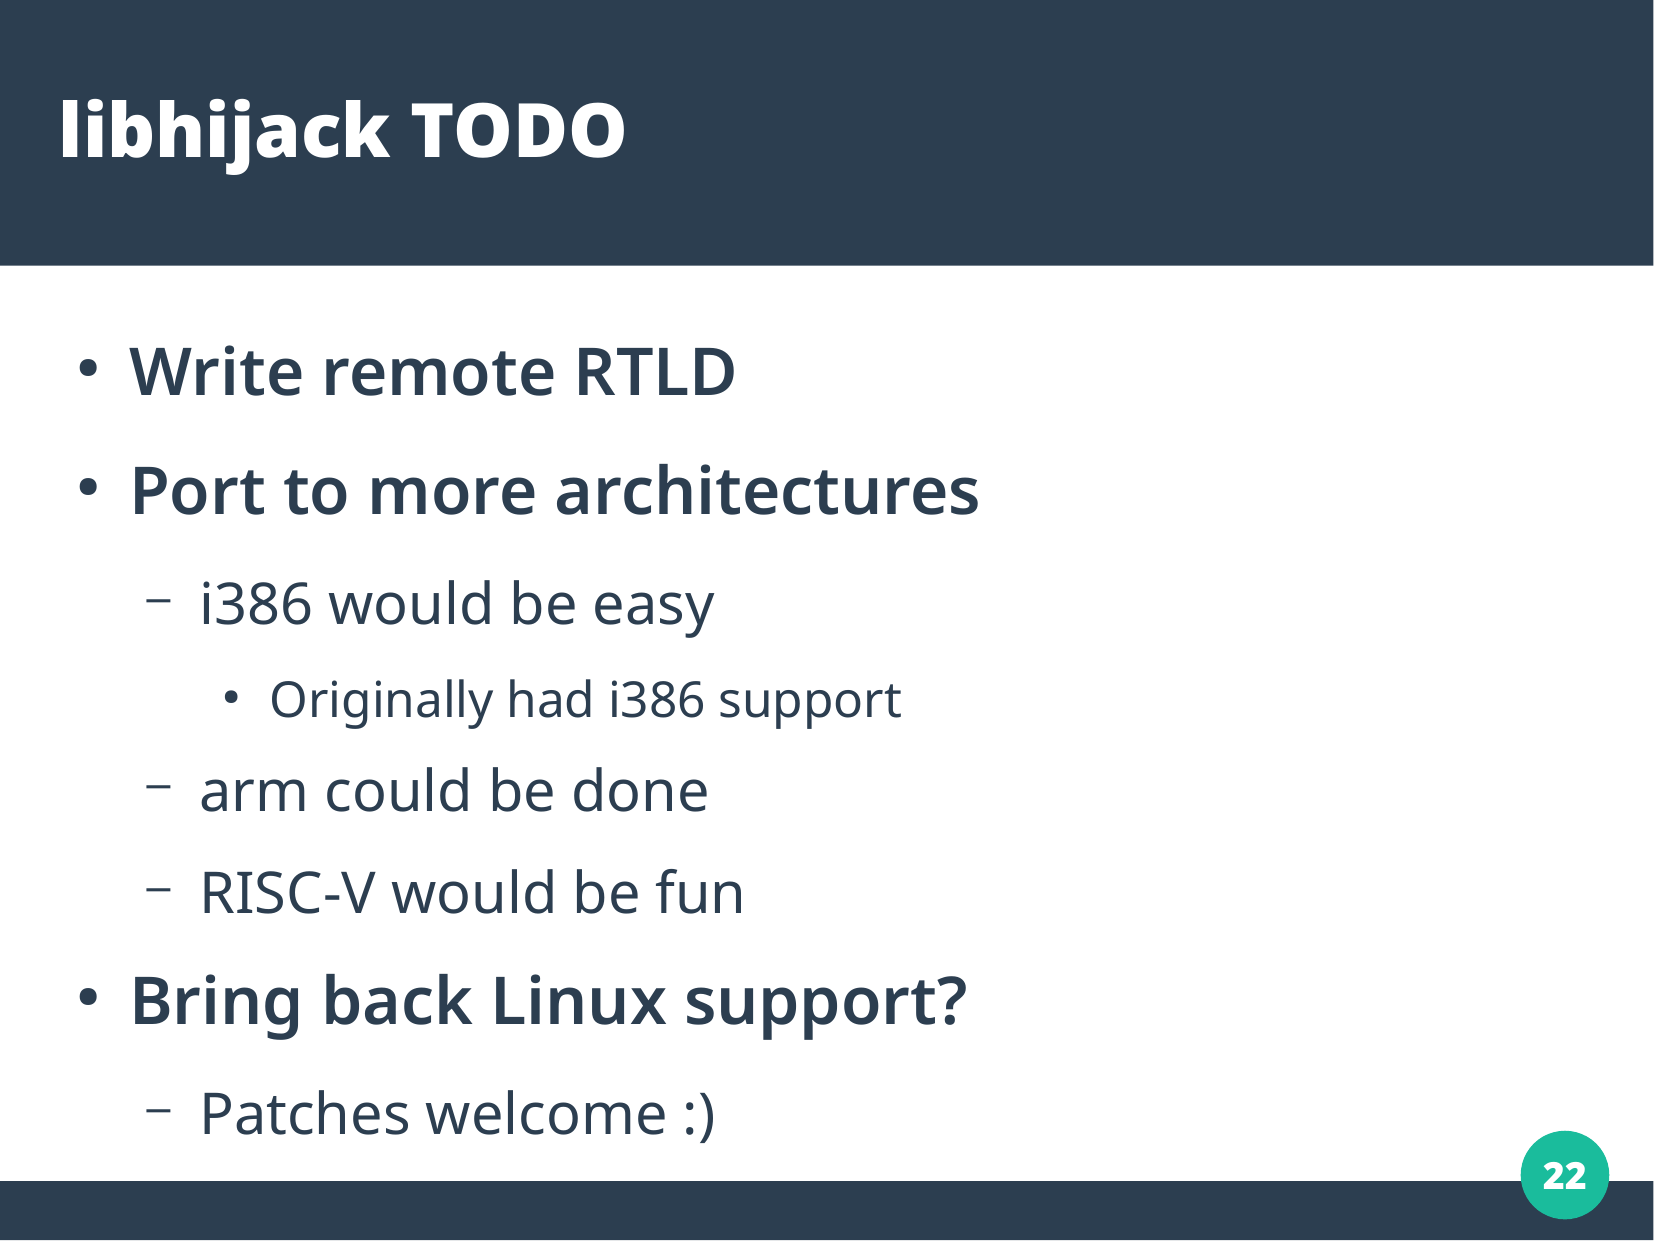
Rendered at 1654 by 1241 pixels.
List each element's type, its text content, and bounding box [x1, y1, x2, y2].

list Write remote RTLD Port to more architectures i386 would be easy Originally had i386 support arm could be done RISC-V would be fun Bring back Linux support? Patches welcome :) [59, 324, 1595, 1152]
title libhijack TODO [59, 49, 1595, 207]
